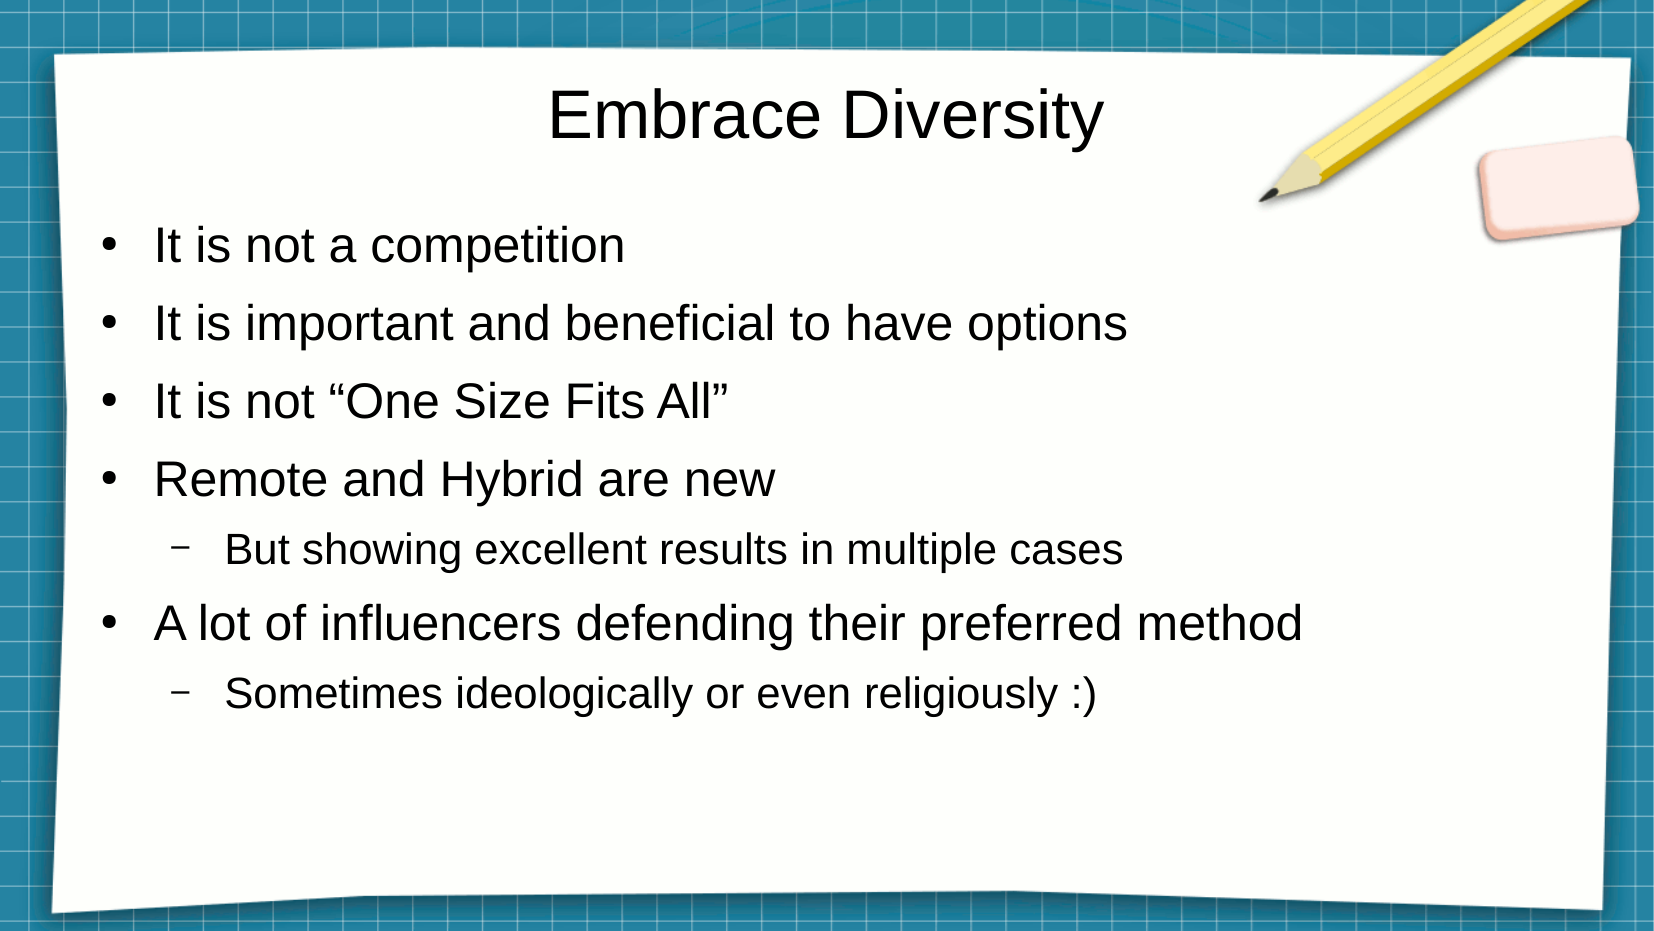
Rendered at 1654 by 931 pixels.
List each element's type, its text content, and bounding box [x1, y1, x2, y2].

list It is not a competition It is important and beneficial to have options It is not “One Size Fits All” Remote and Hybrid are new But showing excellent results in multiple cases A lot of influencers defending their preferred method Sometimes ideologically or even religiously :) [82, 217, 1571, 758]
title Embrace Diversity [82, 37, 1571, 193]
picture [0, 0, 1654, 931]
